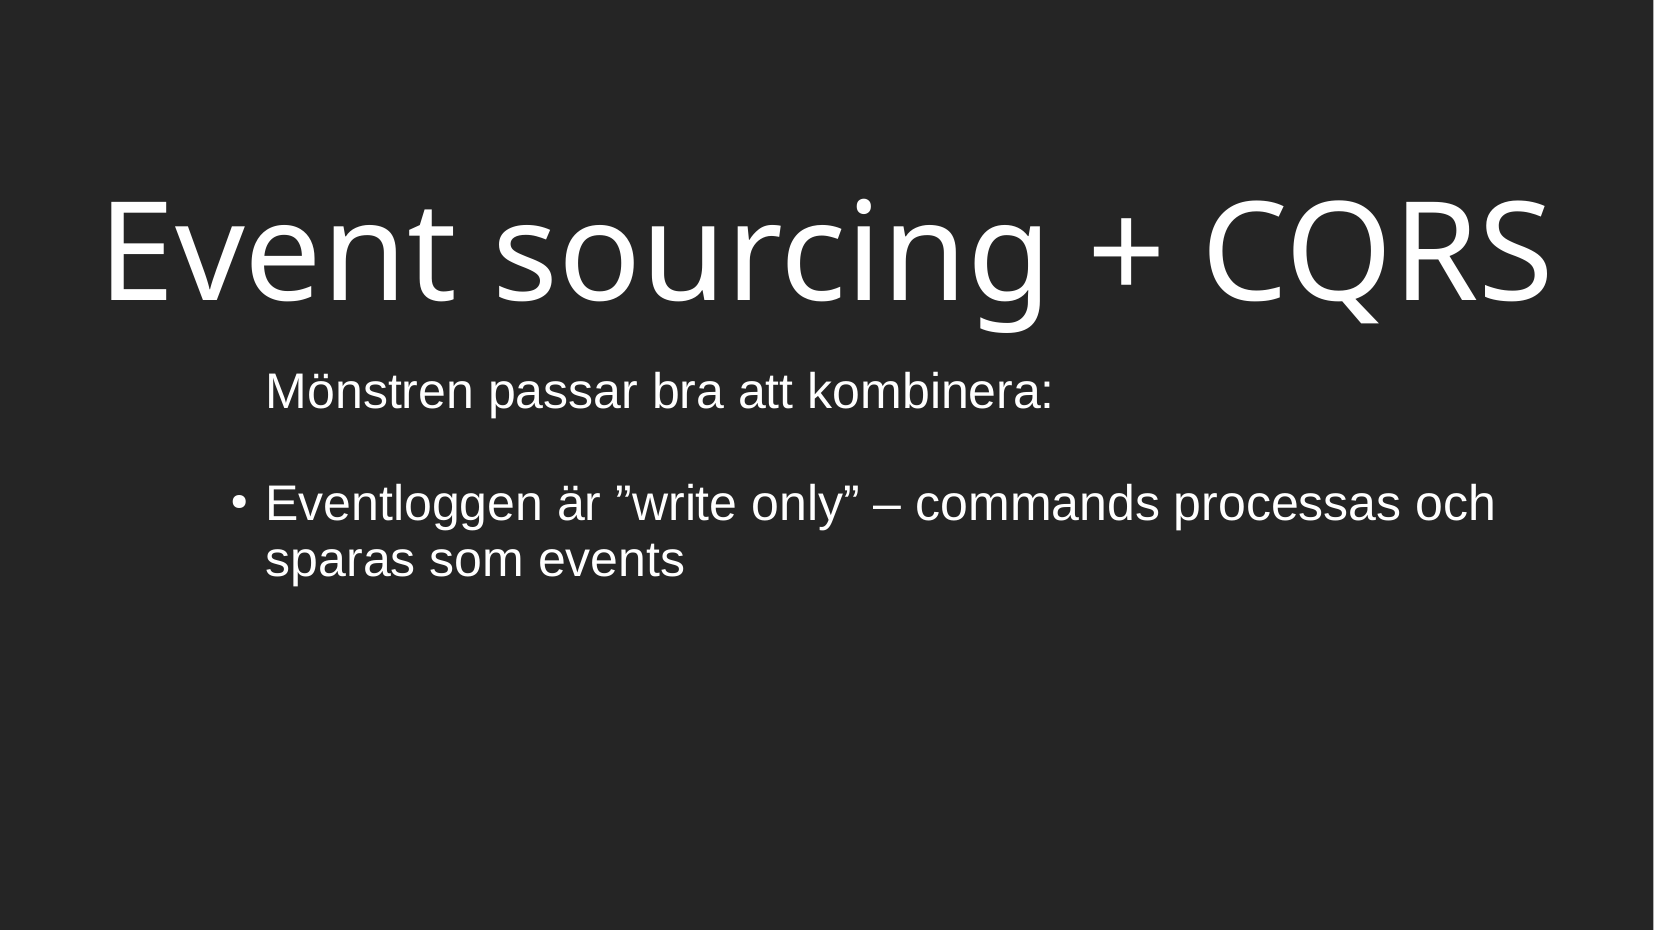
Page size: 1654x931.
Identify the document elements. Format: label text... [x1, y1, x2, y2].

text_box Mönstren passar bra att kombinera: Eventloggen är ”write only” – commands processas och sparas som events [230, 363, 1501, 810]
title Event sourcing + CQRS [82, 140, 1571, 355]
